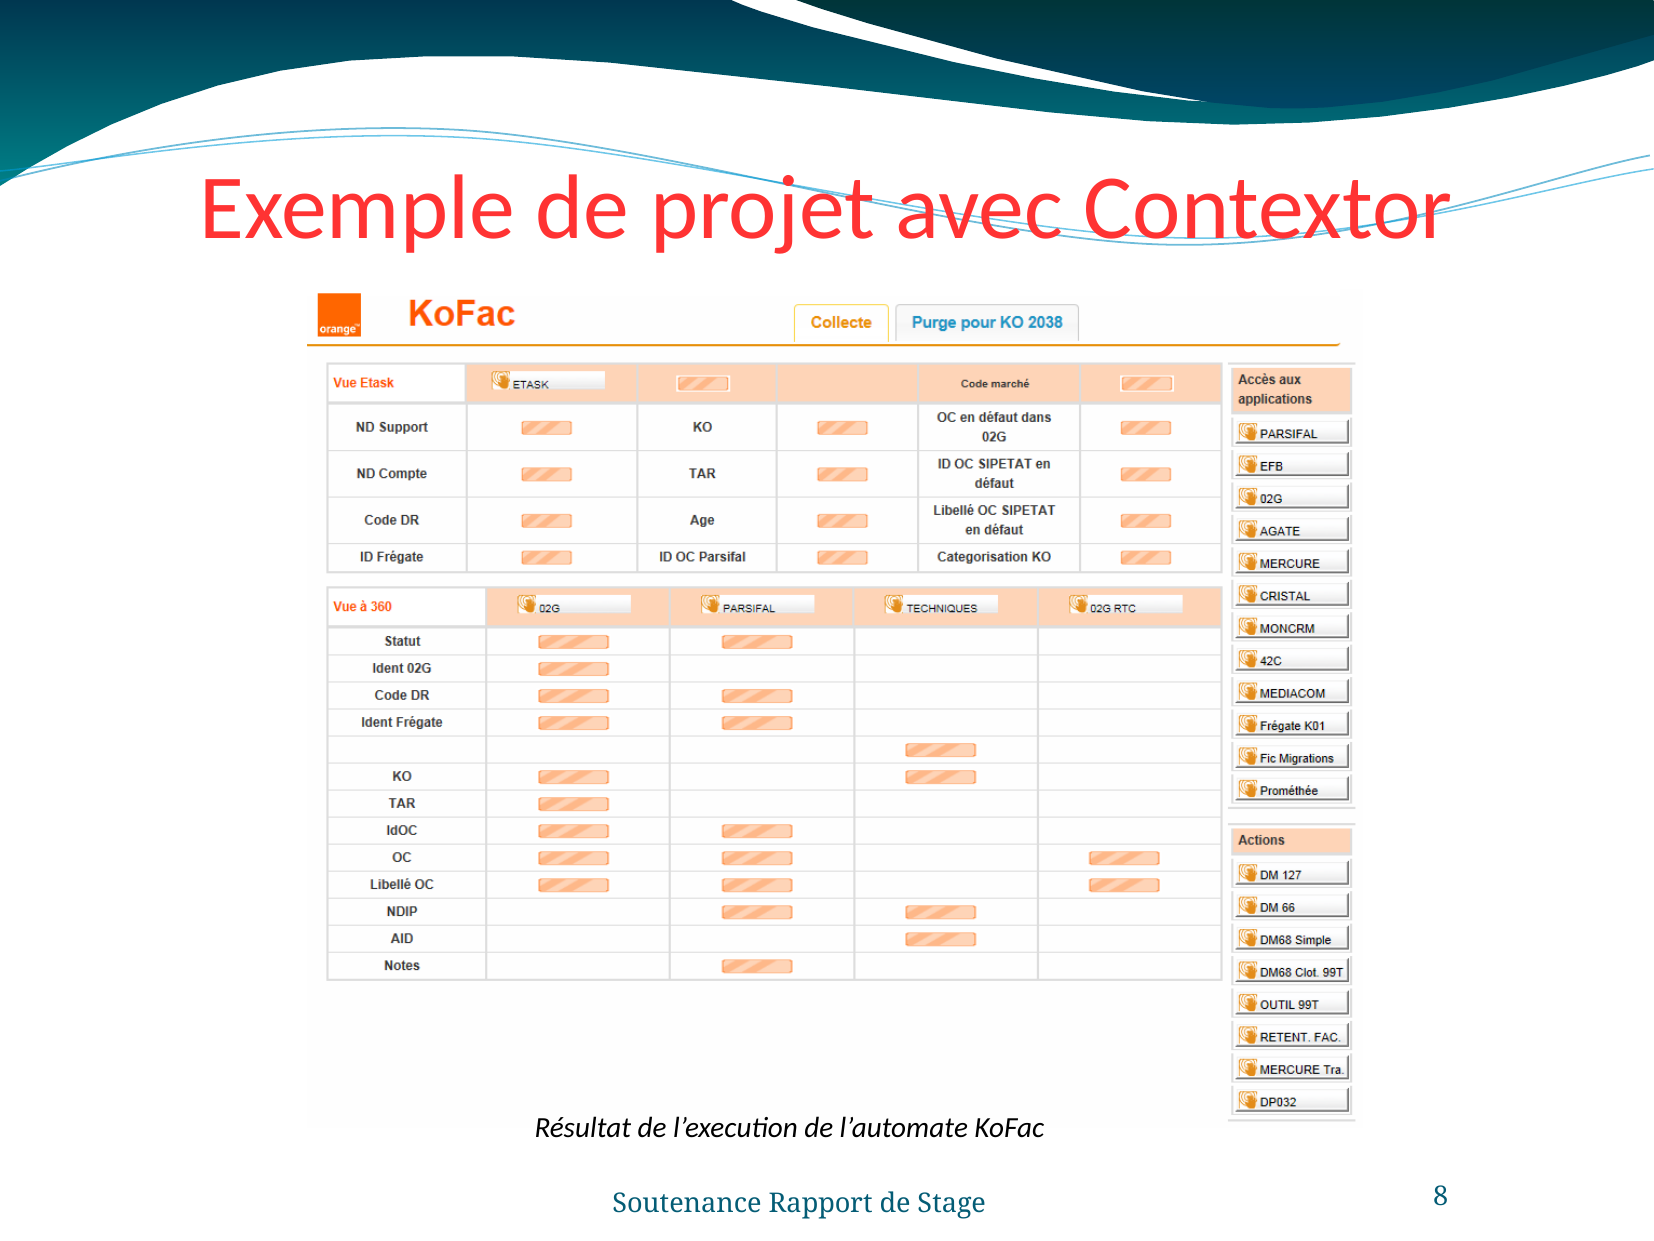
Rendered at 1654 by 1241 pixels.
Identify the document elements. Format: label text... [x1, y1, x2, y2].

text_box <numéro> [1433, 1149, 1571, 1216]
title Exemple de projet avec Contextor [82, 49, 1571, 257]
picture [307, 289, 1363, 1128]
text_box Soutenance Rapport de Stage [496, 1151, 1103, 1218]
text_box Résultat de l’execution de l’automate KoFac [519, 1101, 1170, 1152]
